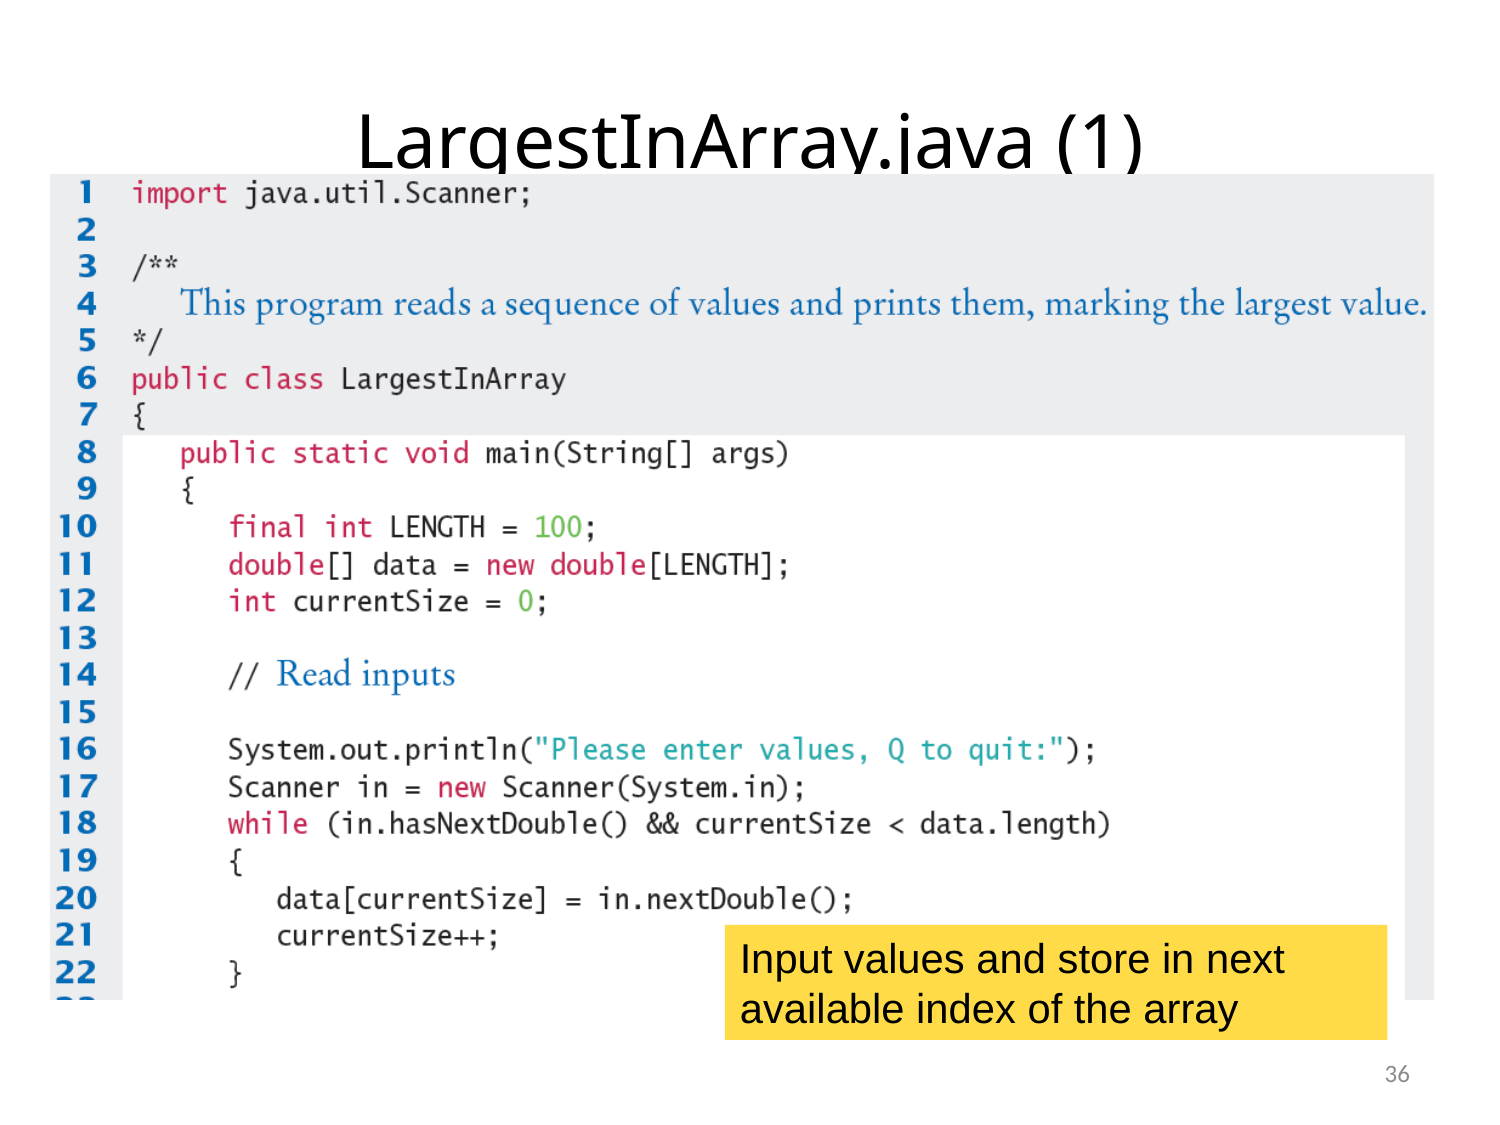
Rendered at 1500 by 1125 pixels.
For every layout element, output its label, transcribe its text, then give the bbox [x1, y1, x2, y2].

text_box Input values and store in next available index of the array [724, 924, 1388, 1040]
picture [50, 174, 1439, 1000]
slide_number <number> [1074, 1042, 1425, 1103]
title LargestInArray.java (1) [75, 45, 1425, 174]
